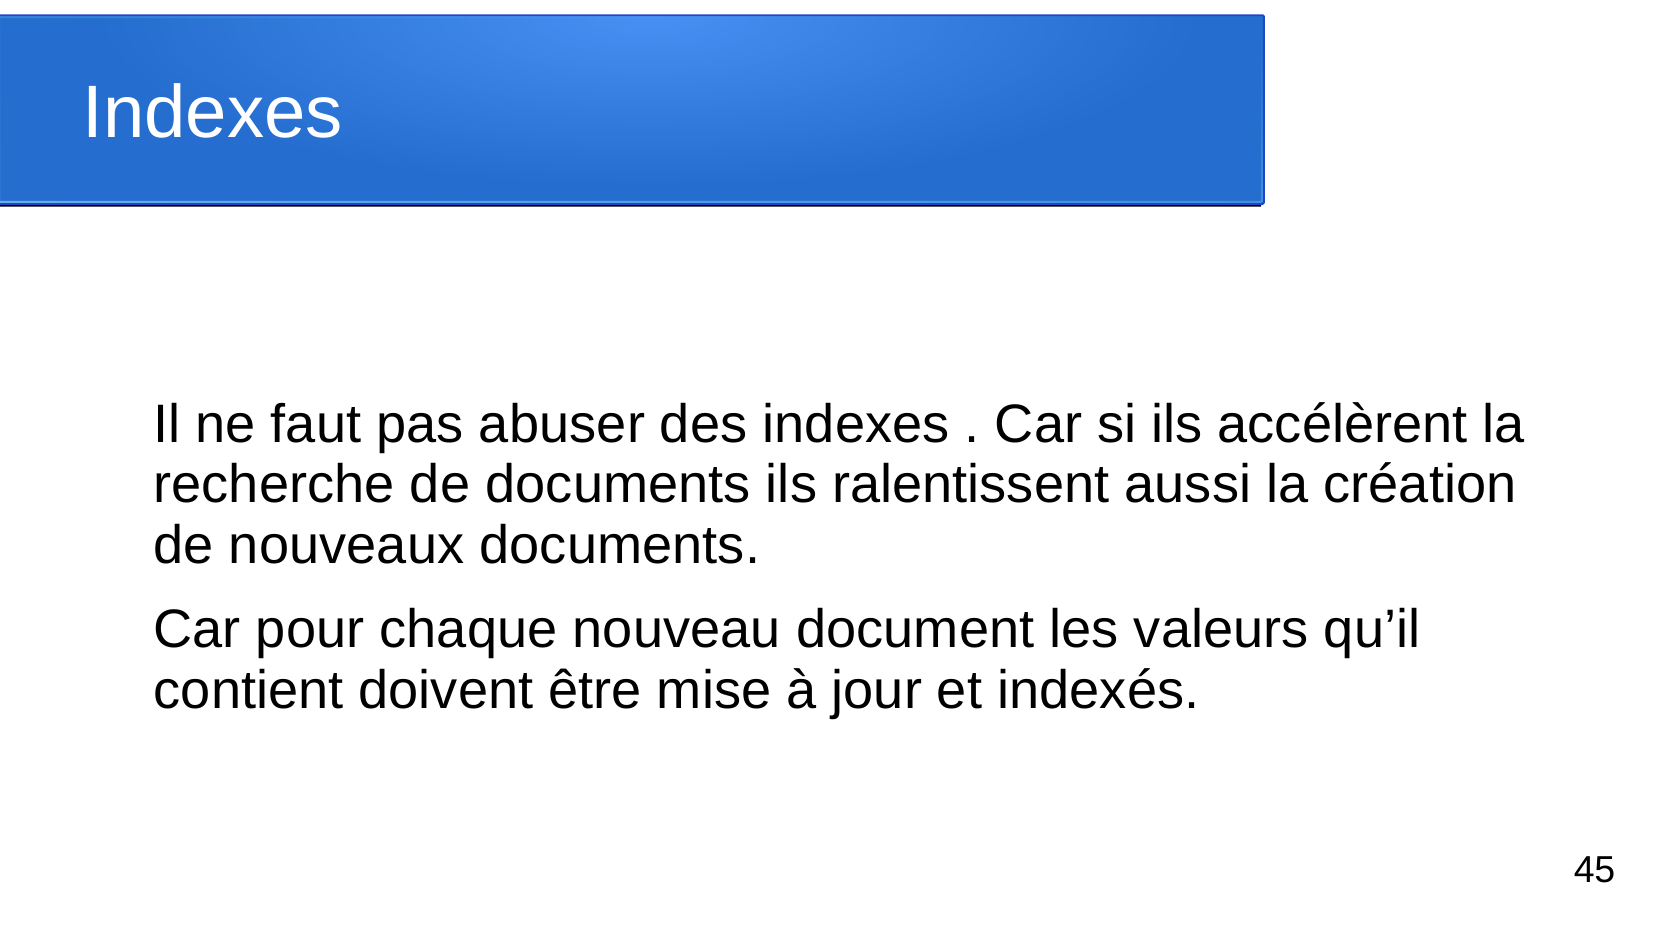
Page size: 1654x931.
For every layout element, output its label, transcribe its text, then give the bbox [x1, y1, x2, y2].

text_box 45 [1559, 840, 1631, 898]
list Il ne faut pas abuser des indexes . Car si ils accélèrent la recherche de documents ils ralentissent aussi la création de nouveaux documents. Car pour chaque nouveau document les valeurs qu’il contient doivent être mise à jour et indexés. [82, 224, 1571, 764]
title Indexes [82, 35, 1235, 189]
